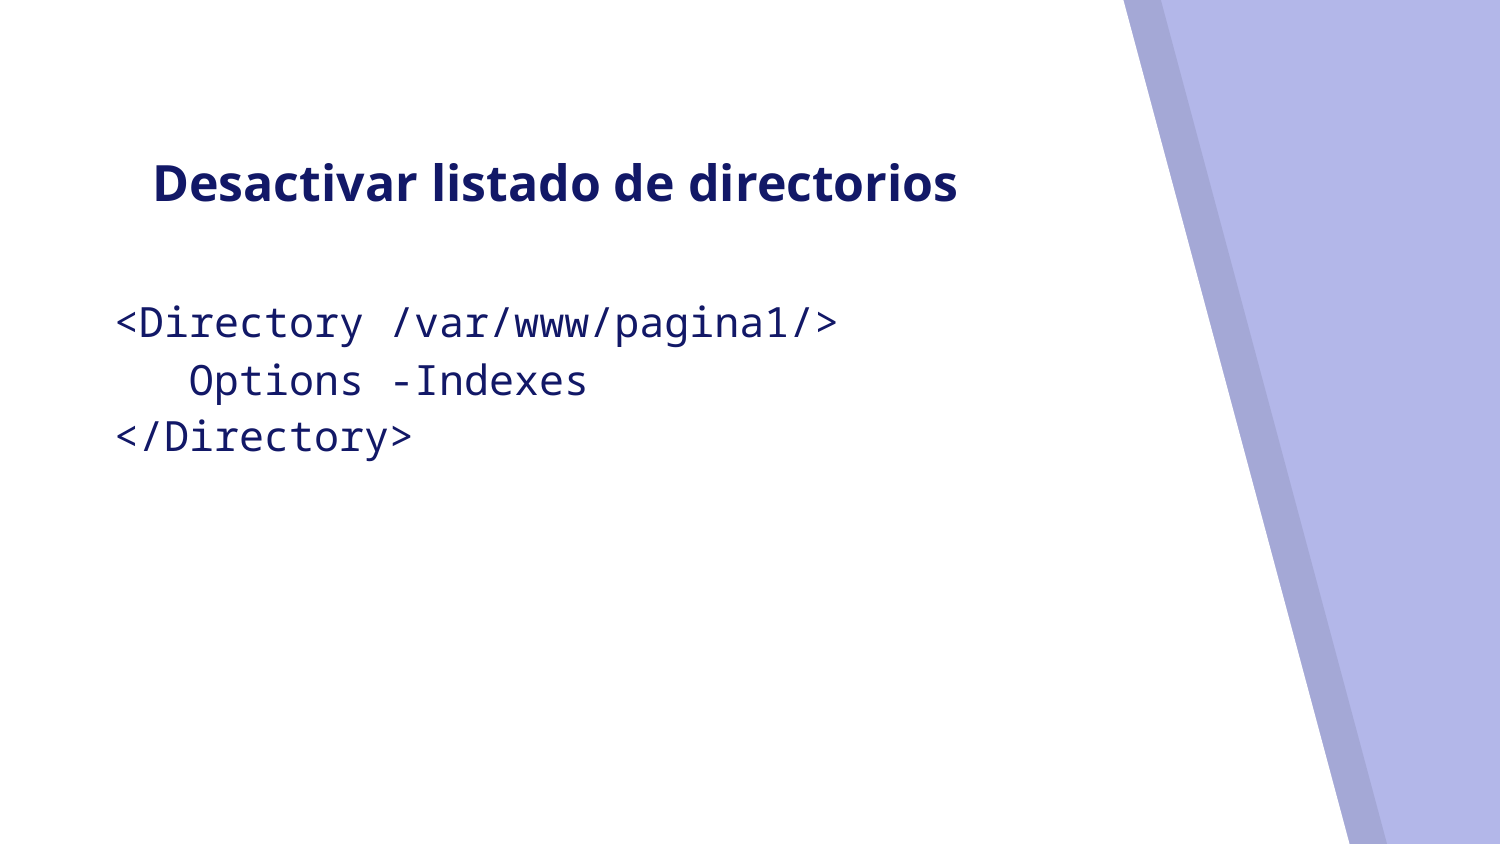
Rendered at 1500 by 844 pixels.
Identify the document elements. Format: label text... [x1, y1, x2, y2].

title Desactivar listado de directorios [137, 146, 1011, 227]
text_box <Directory /var/www/pagina1/> Options -Indexes </Directory> [113, 236, 1418, 844]
